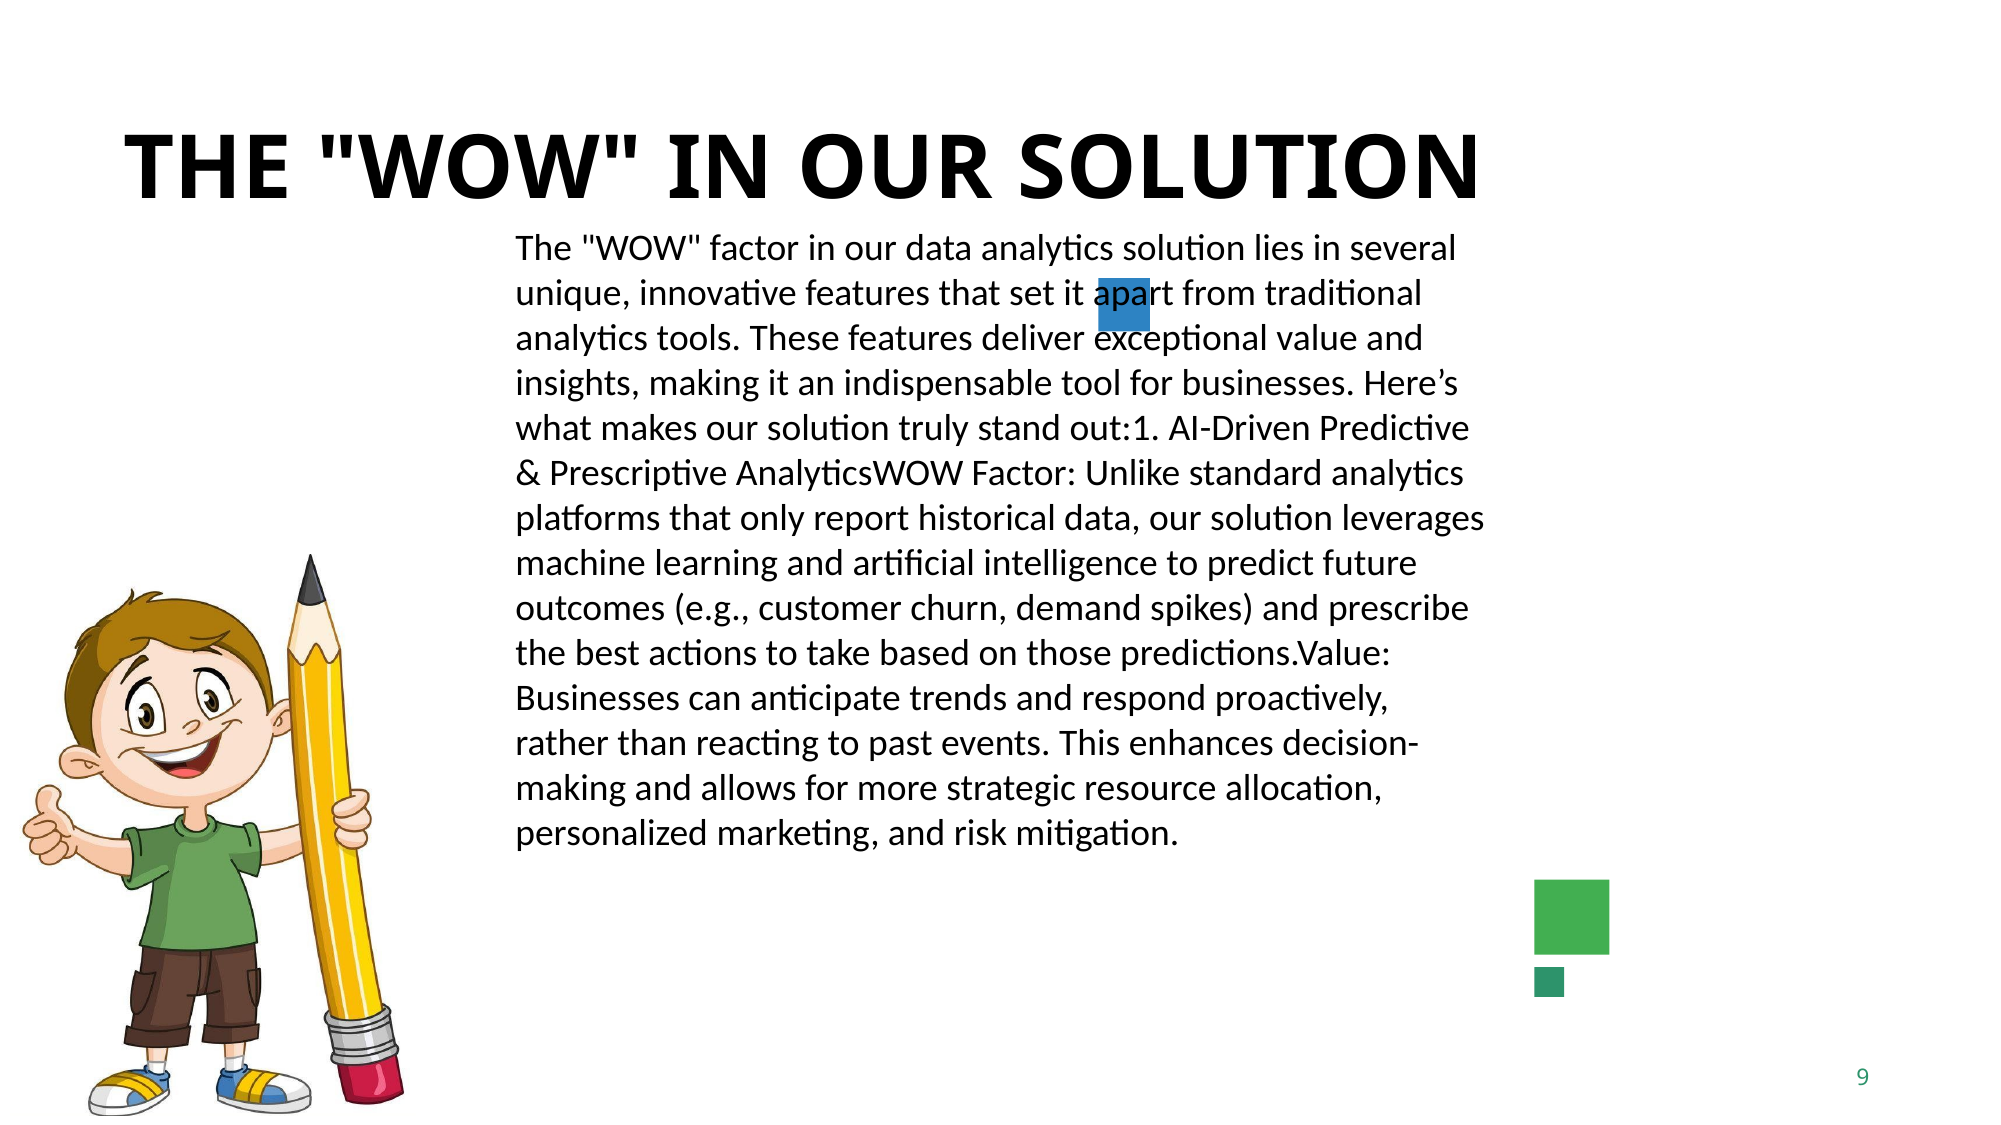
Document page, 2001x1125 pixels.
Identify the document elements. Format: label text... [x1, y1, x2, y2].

title THE "WOW" IN OUR SOLUTION [121, 107, 1513, 218]
text_box [1534, 879, 1610, 955]
text_box [1534, 967, 1565, 997]
text_box The "WOW" factor in our data analytics solution lies in several unique, innovative features that set it apart from traditional analytics tools. These features deliver exceptional value and insights, making it an indispensable tool for businesses. Here’s what makes our solution truly stand out:1. AI-Driven Predictive & Prescriptive AnalyticsWOW Factor: Unlike standard analytics platforms that only report historical data, our solution leverages machine learning and artificial intelligence to predict future outcomes (e.g., customer churn, demand spikes) and prescribe the best actions to take based on those predictions.Value: Businesses can anticipate trends and respond proactively, rather than reacting to past events. This enhances decision-making and allows for more strategic resource allocation, personalized marketing, and risk mitigation. [500, 215, 1502, 913]
picture [10, 554, 416, 1116]
text_box 9 [1849, 1061, 1888, 1094]
